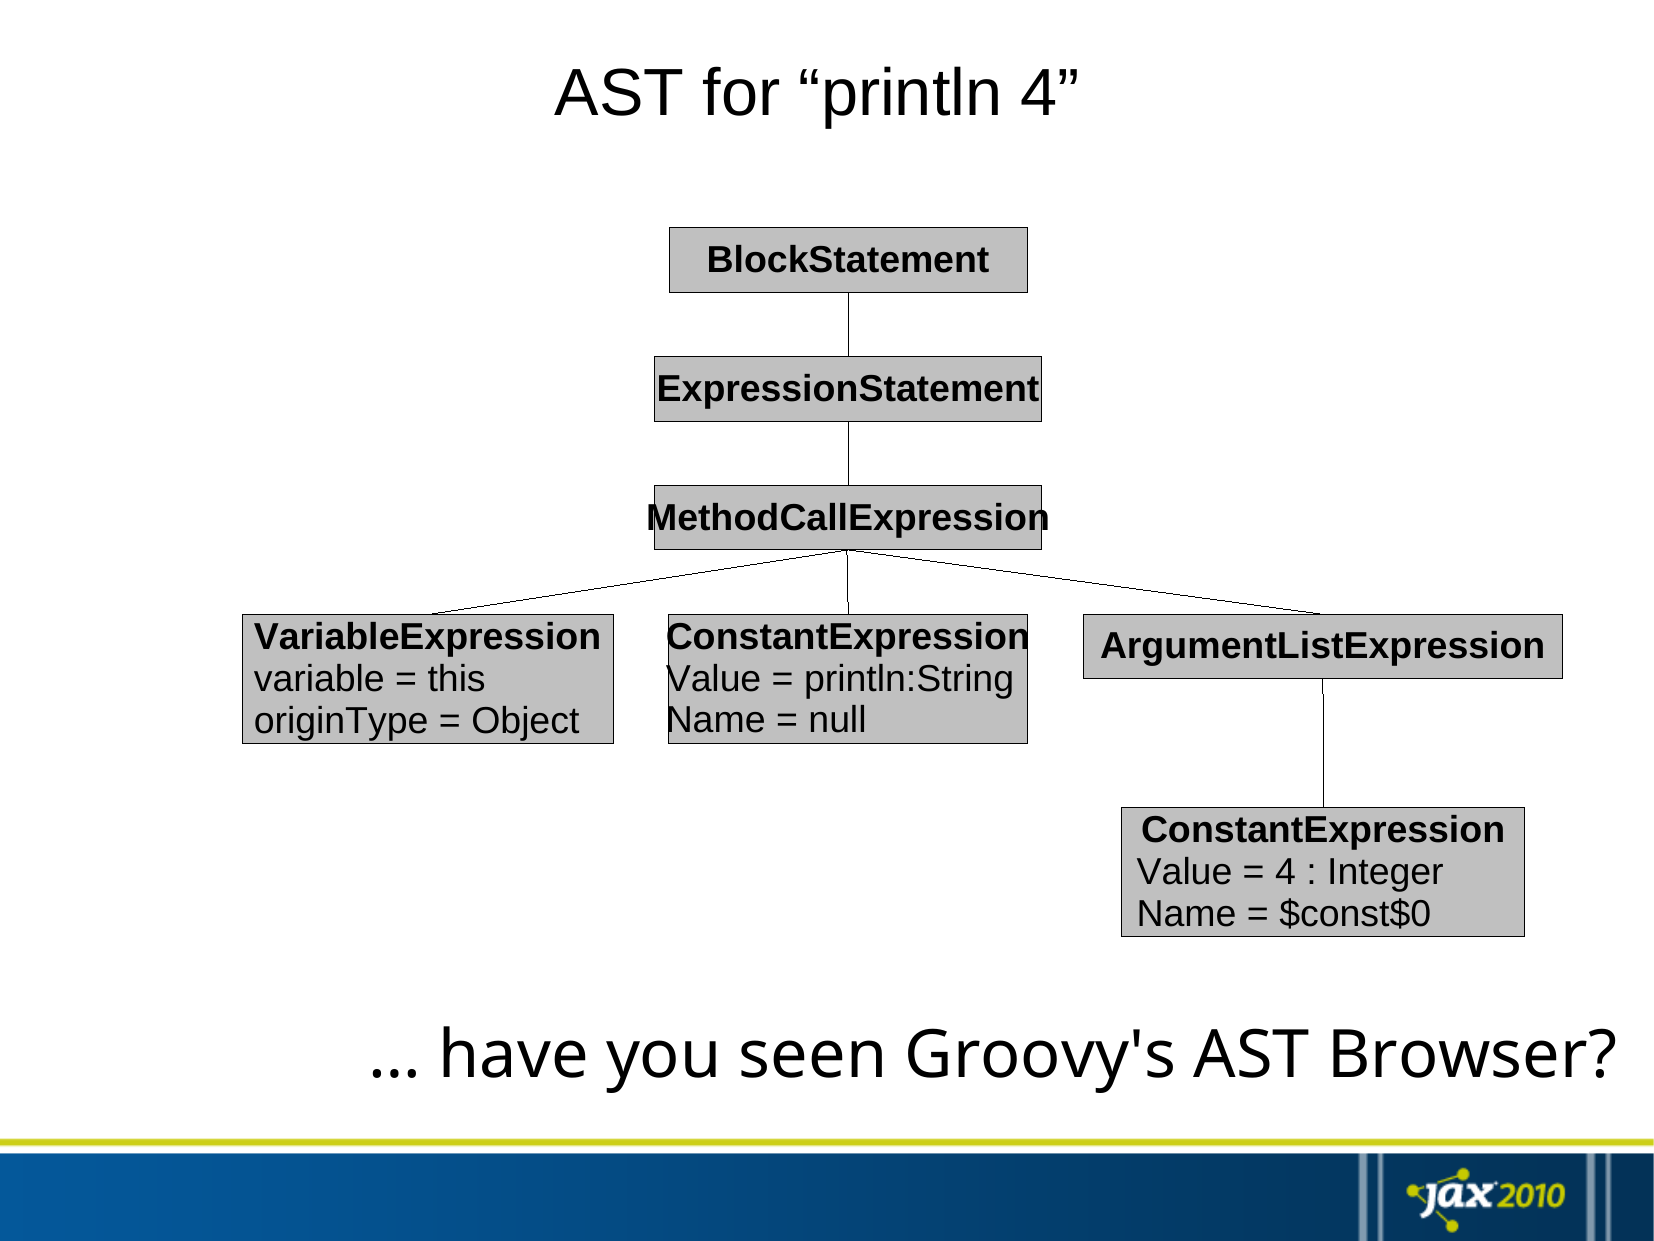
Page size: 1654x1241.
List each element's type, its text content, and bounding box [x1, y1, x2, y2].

picture [0, 0, 1654, 1241]
text_box AST for “println 4” [540, 49, 1114, 266]
text_box ConstantExpression Value = println:String Name = null [668, 614, 1028, 744]
text_box ExpressionStatement [654, 356, 1042, 422]
title … have you seen Groovy's AST Browser? [27, 1011, 1619, 1098]
text_box BlockStatement [669, 266, 1028, 293]
text_box ArgumentListExpression [1083, 614, 1563, 679]
text_box VariableExpression variable = this originType = Object [242, 614, 614, 744]
text_box ConstantExpression Value = 4 : Integer Name = $const$0 [1121, 807, 1525, 937]
text_box MethodCallExpression [654, 485, 1042, 550]
